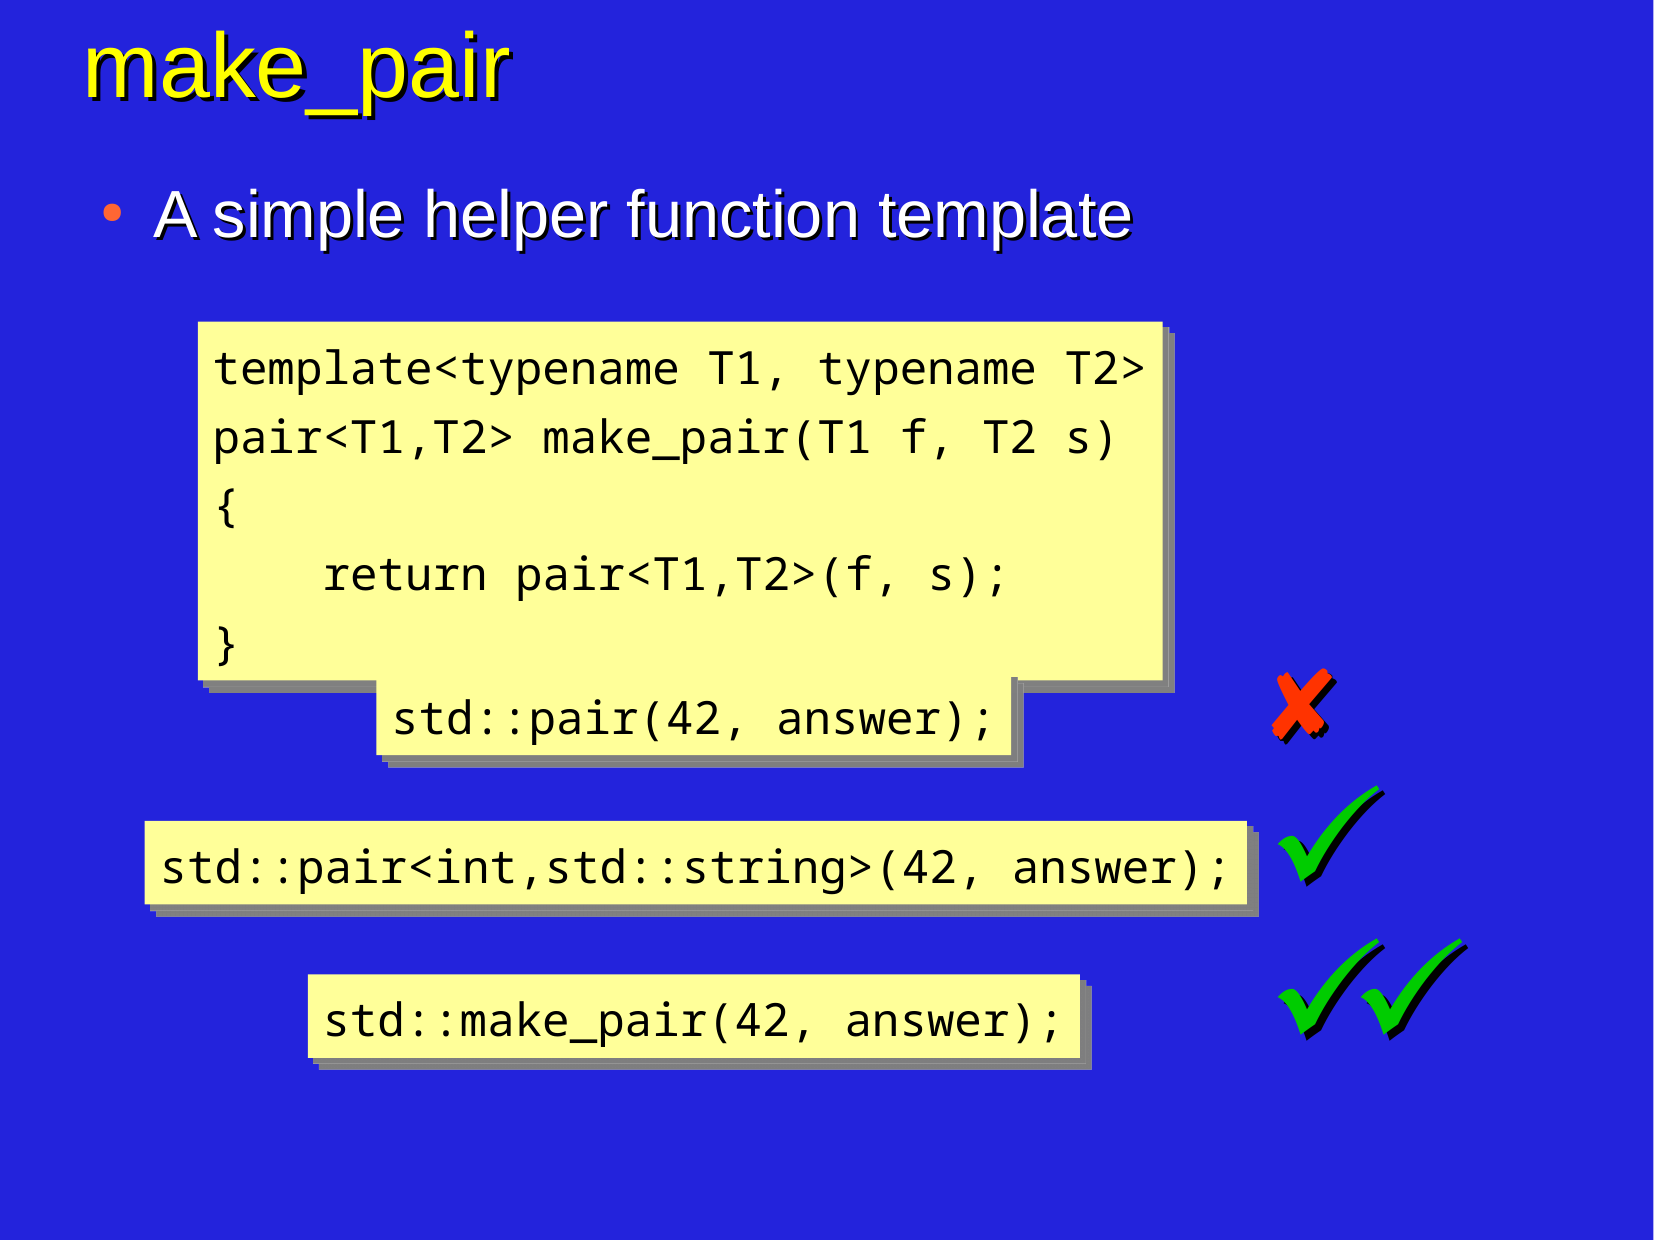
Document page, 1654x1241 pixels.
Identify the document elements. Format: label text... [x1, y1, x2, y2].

text_box std::make_pair(42, answer); [307, 974, 1080, 1058]
text_box  [1246, 616, 1424, 782]
text_box std::pair<int,std::string>(42, answer); [144, 820, 1247, 905]
title make_pair [82, 2, 1571, 130]
text_box  [1251, 897, 1334, 1093]
text_box  [1334, 897, 1542, 1093]
text_box  [1251, 744, 1459, 897]
text_box template<typename T1, typename T2> pair<T1,T2> make_pair(T1 f, T2 s) { return pair<T1,T2>(f, s); } [197, 321, 1163, 681]
text_box std::pair(42, answer); [376, 671, 1012, 756]
list A simple helper function template [82, 177, 1571, 1182]
